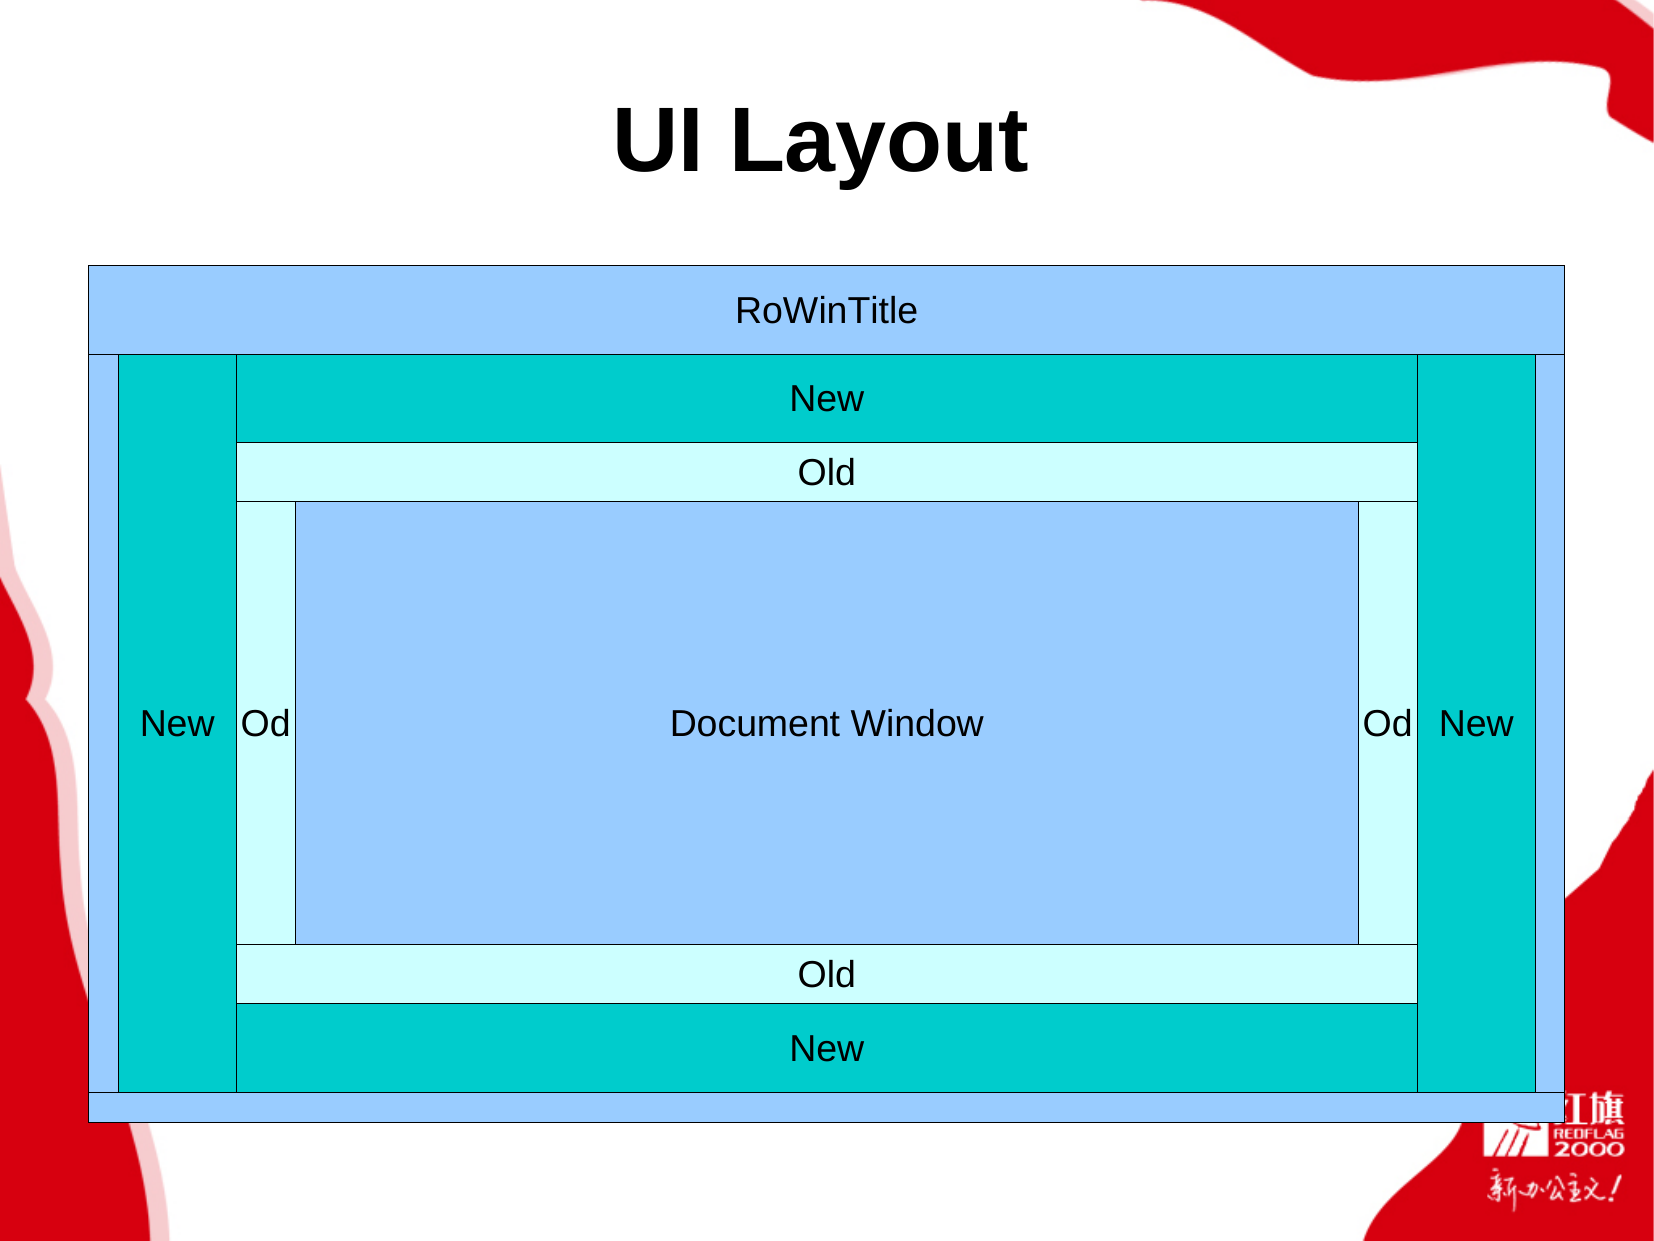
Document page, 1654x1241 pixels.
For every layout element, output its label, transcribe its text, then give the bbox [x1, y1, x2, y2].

text_box Old [236, 944, 1418, 1004]
text_box Document Window [295, 501, 1359, 945]
text_box New [236, 1004, 1418, 1093]
text_box New [236, 354, 1418, 442]
picture [0, 0, 1654, 1241]
title UI Layout [76, 43, 1565, 237]
text_box Old [236, 442, 1418, 502]
text_box Od [236, 502, 295, 944]
text_box RoWinTitle [88, 265, 1565, 354]
text_box [88, 354, 1565, 1123]
text_box Od [1359, 502, 1418, 944]
text_box New [1418, 354, 1536, 1093]
text_box New [118, 354, 236, 1093]
